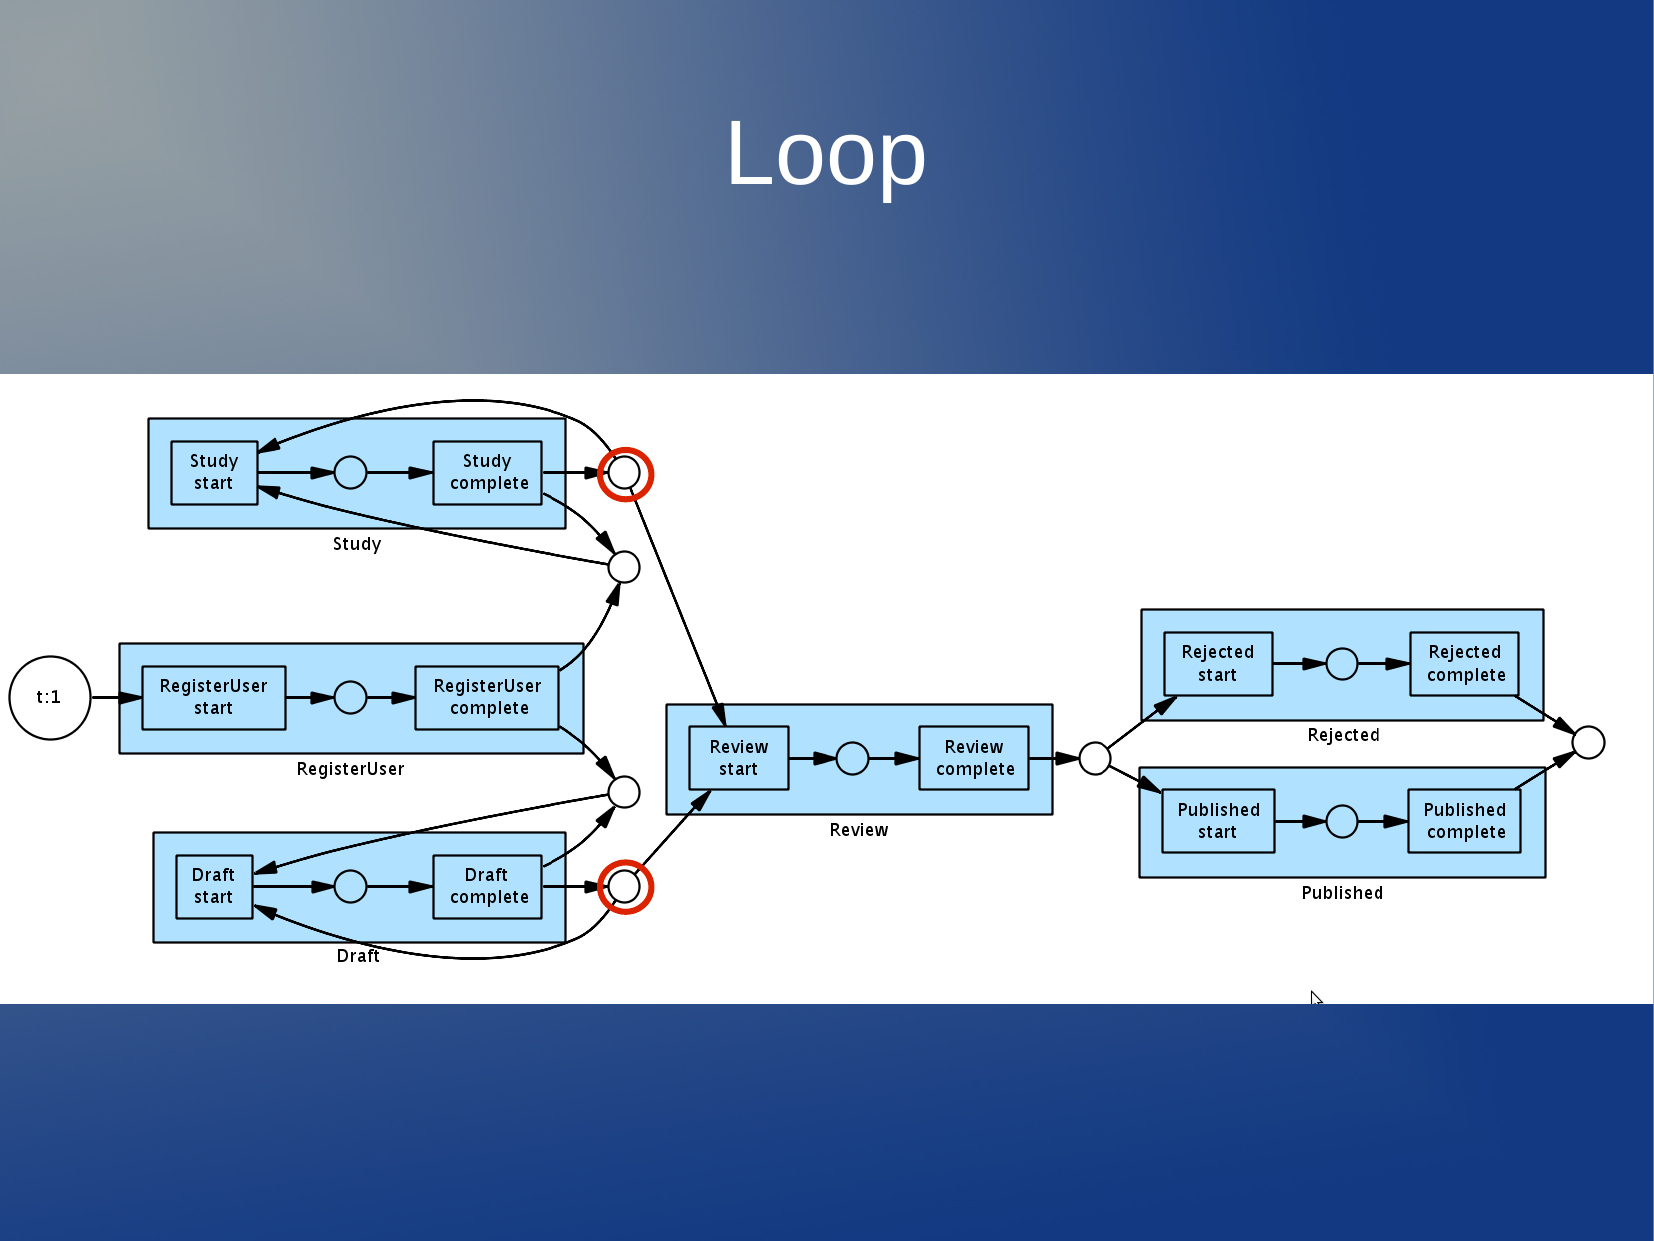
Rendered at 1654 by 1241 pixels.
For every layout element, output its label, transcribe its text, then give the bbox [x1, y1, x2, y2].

picture [0, 0, 1654, 1241]
title Loop [82, 49, 1571, 257]
